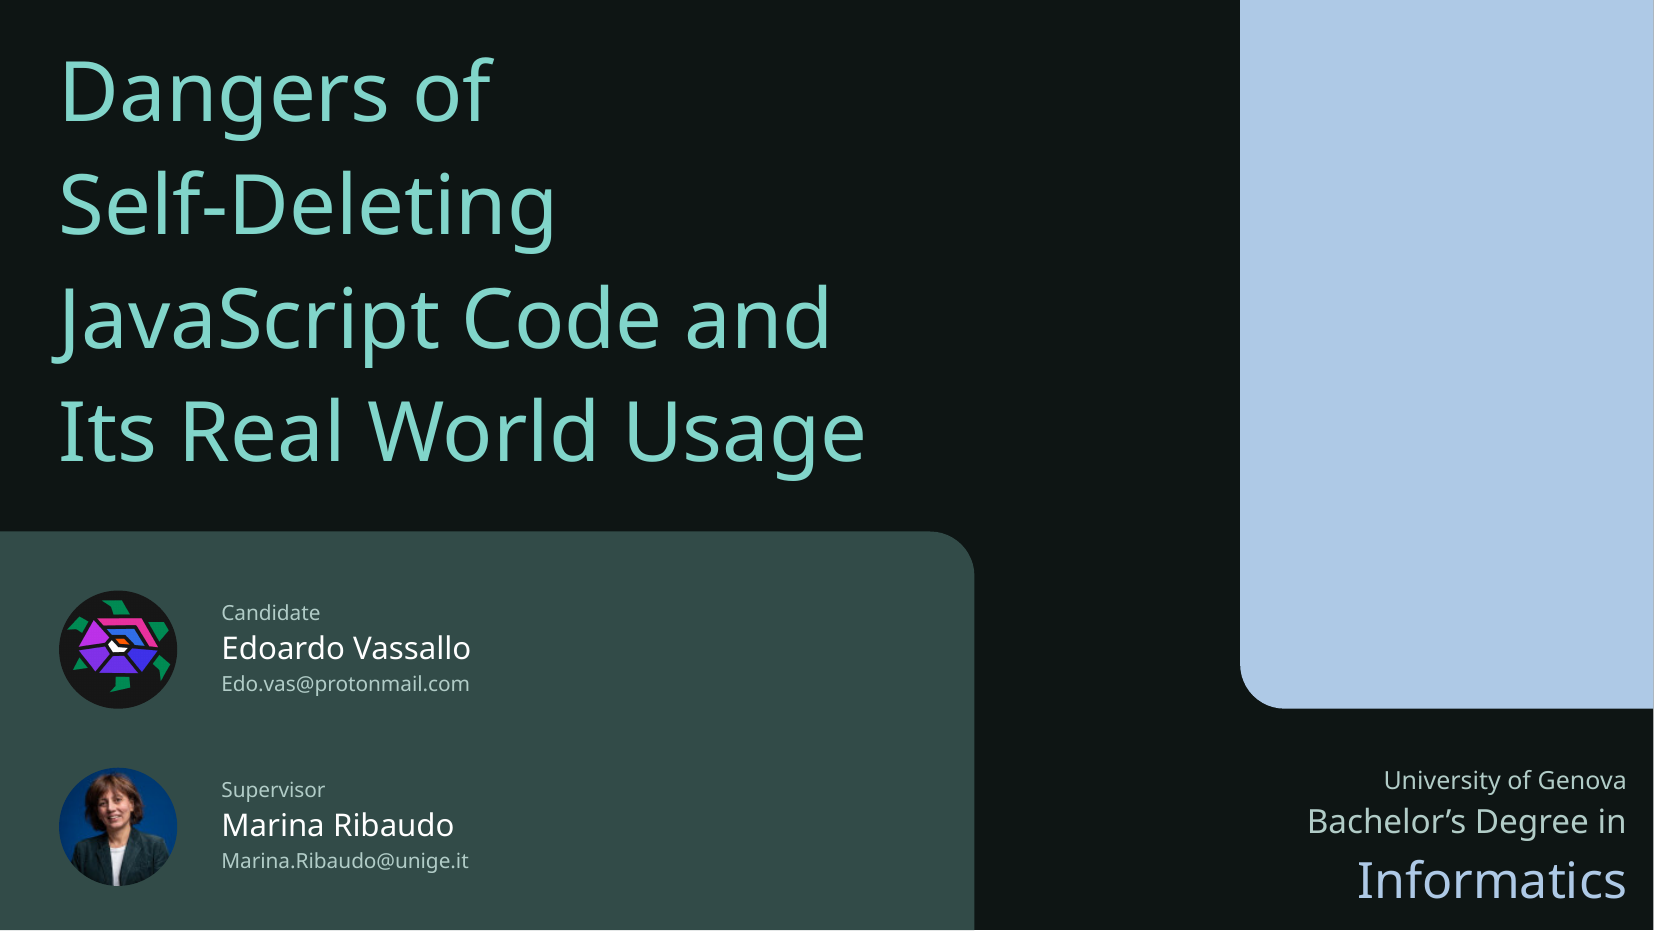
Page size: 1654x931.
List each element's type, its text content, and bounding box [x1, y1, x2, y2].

text_box Candidate Edoardo Vassallo Edo.vas@protonmail.com [206, 590, 532, 693]
text_box [0, 531, 975, 931]
text_box University of Genova Bachelor’s Degree in Informatics [1139, 755, 1642, 904]
text_box [1240, 0, 1654, 709]
title Dangers of Self-Deleting JavaScript Code and Its Real World Usage [59, 59, 1004, 460]
text_box Supervisor Marina Ribaudo Marina.Ribaudo@unige.it [206, 767, 532, 871]
